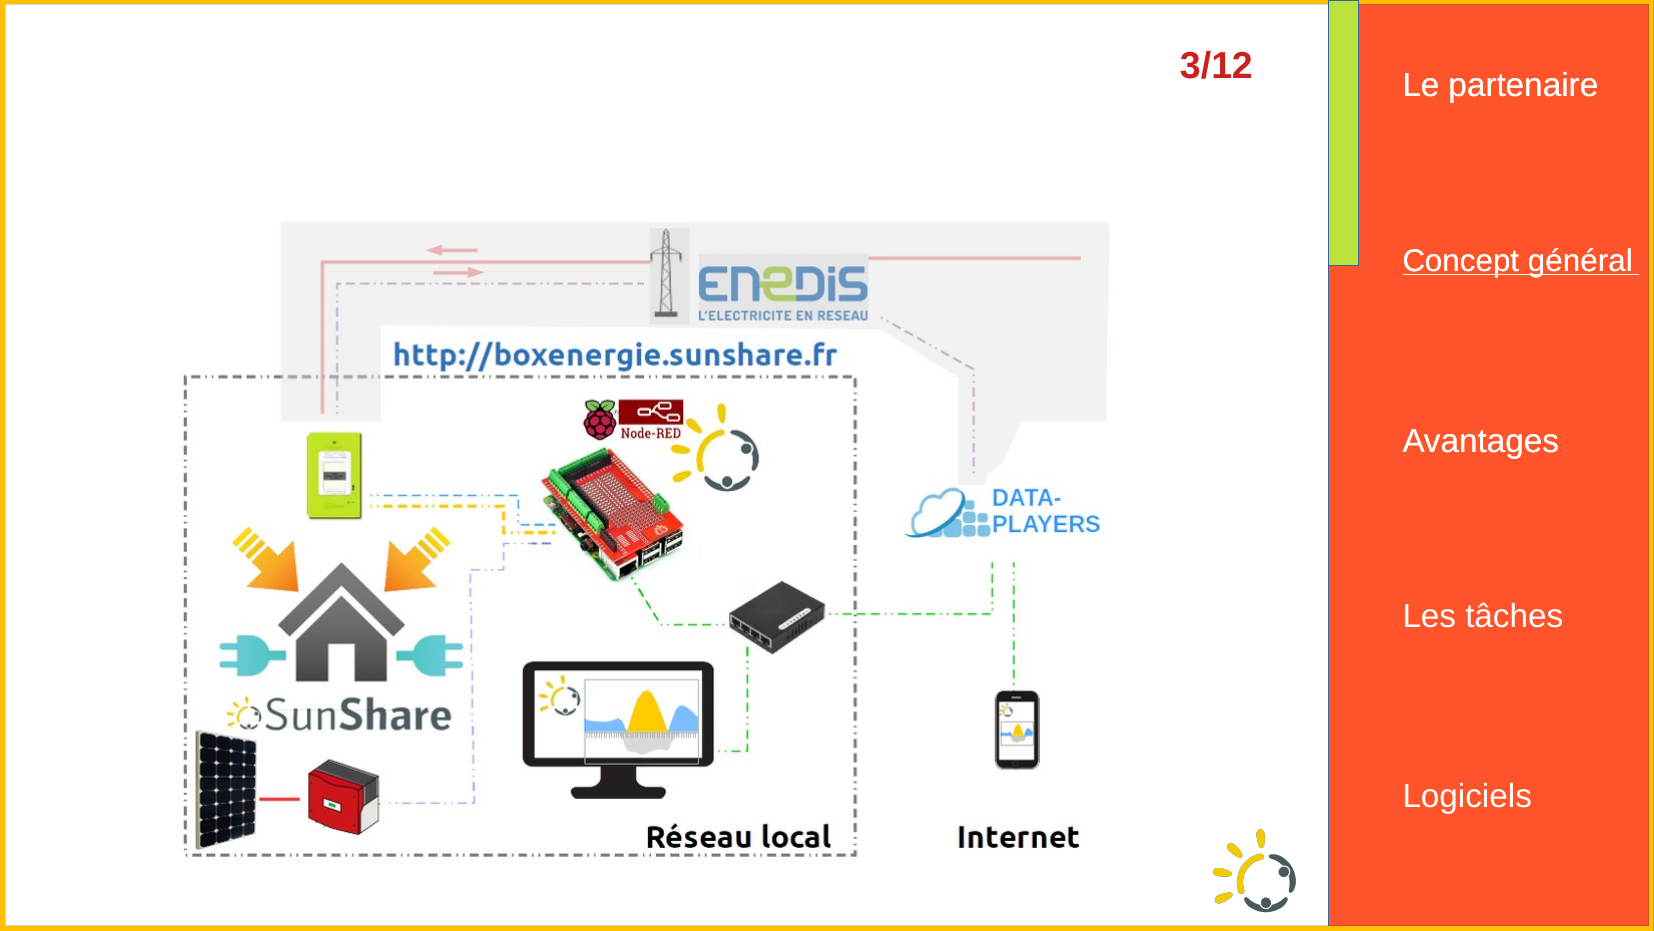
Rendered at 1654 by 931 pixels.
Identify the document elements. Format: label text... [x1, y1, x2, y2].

text_box Le partenaire [1387, 59, 1654, 116]
text_box [1387, 236, 1654, 294]
text_box [1328, 0, 1359, 266]
picture [0, 0, 1654, 931]
text_box Avantages [1387, 415, 1595, 473]
